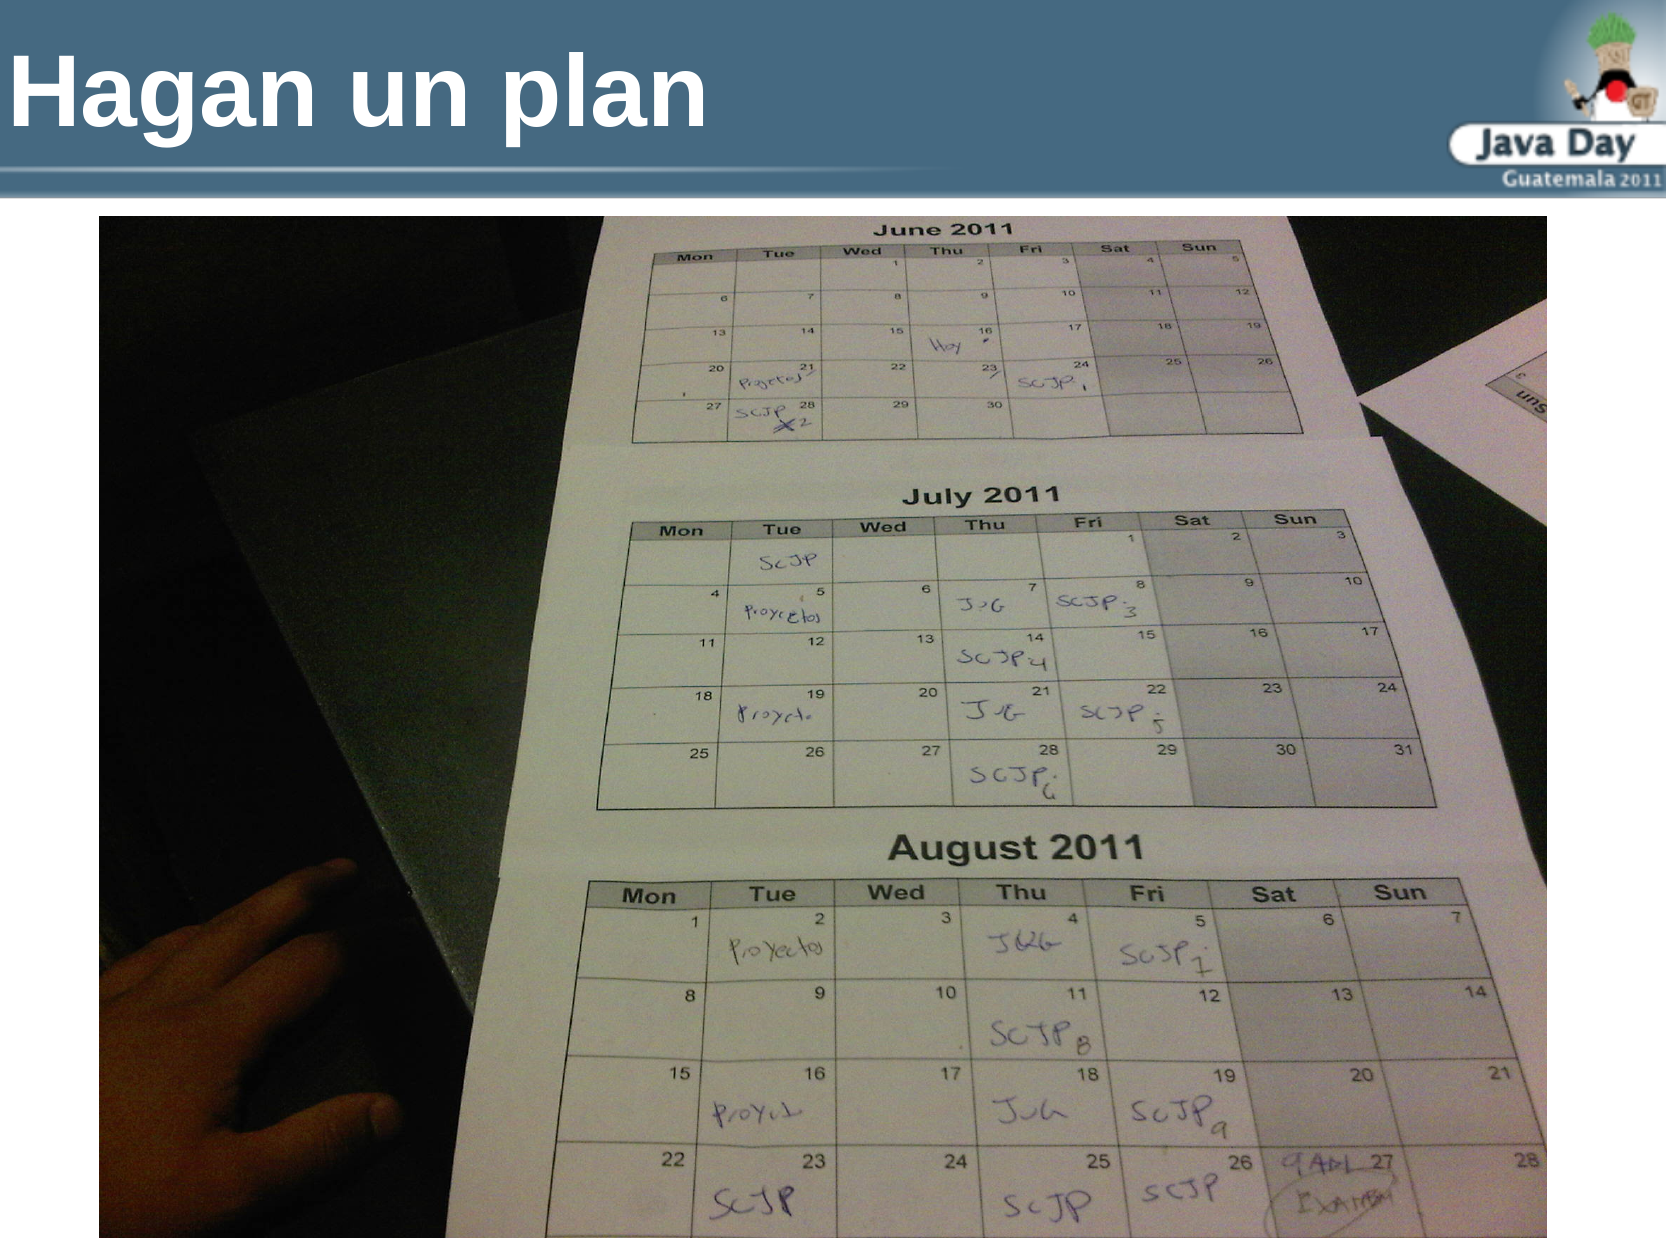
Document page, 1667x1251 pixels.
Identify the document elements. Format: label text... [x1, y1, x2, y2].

picture [0, 0, 1666, 200]
picture [99, 216, 1547, 1239]
text_box Hagan un plan [7, 33, 1502, 151]
